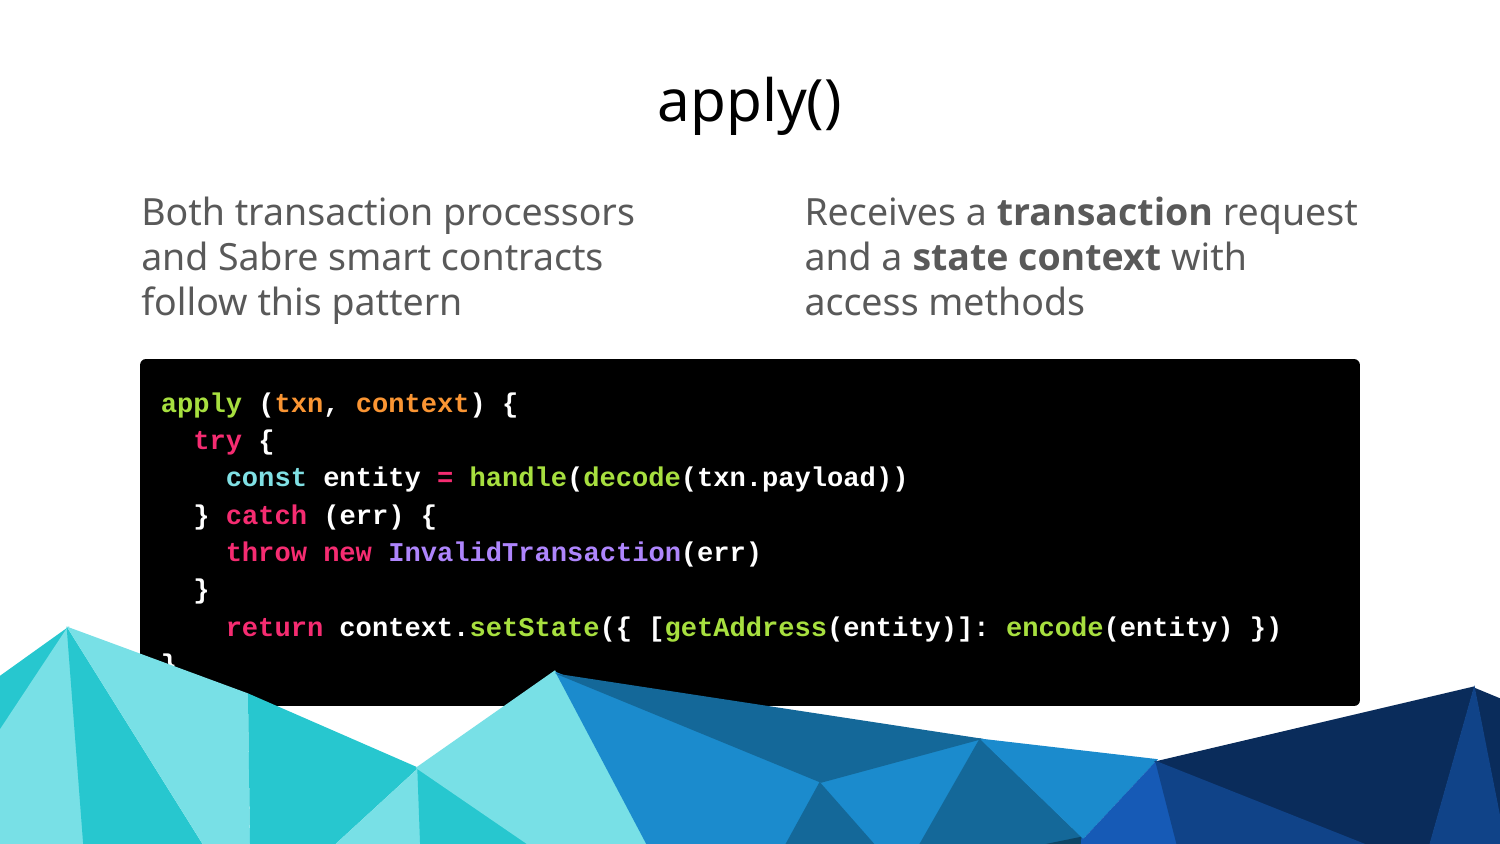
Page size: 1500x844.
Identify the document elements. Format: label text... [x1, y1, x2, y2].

list Both transaction processors and Sabre smart contracts follow this pattern [126, 172, 711, 655]
text_box apply (txn, context) { try { const entity = handle(decode(txn.payload)) } catch (err) { throw new InvalidTransaction(err) } return context.setState({ [getAddress(entity)]: encode(entity) }) } [145, 365, 1354, 700]
title apply() [51, 47, 1449, 142]
list Receives a transaction request and a state context with access methods [789, 172, 1374, 695]
text_box [0, 626, 1500, 844]
